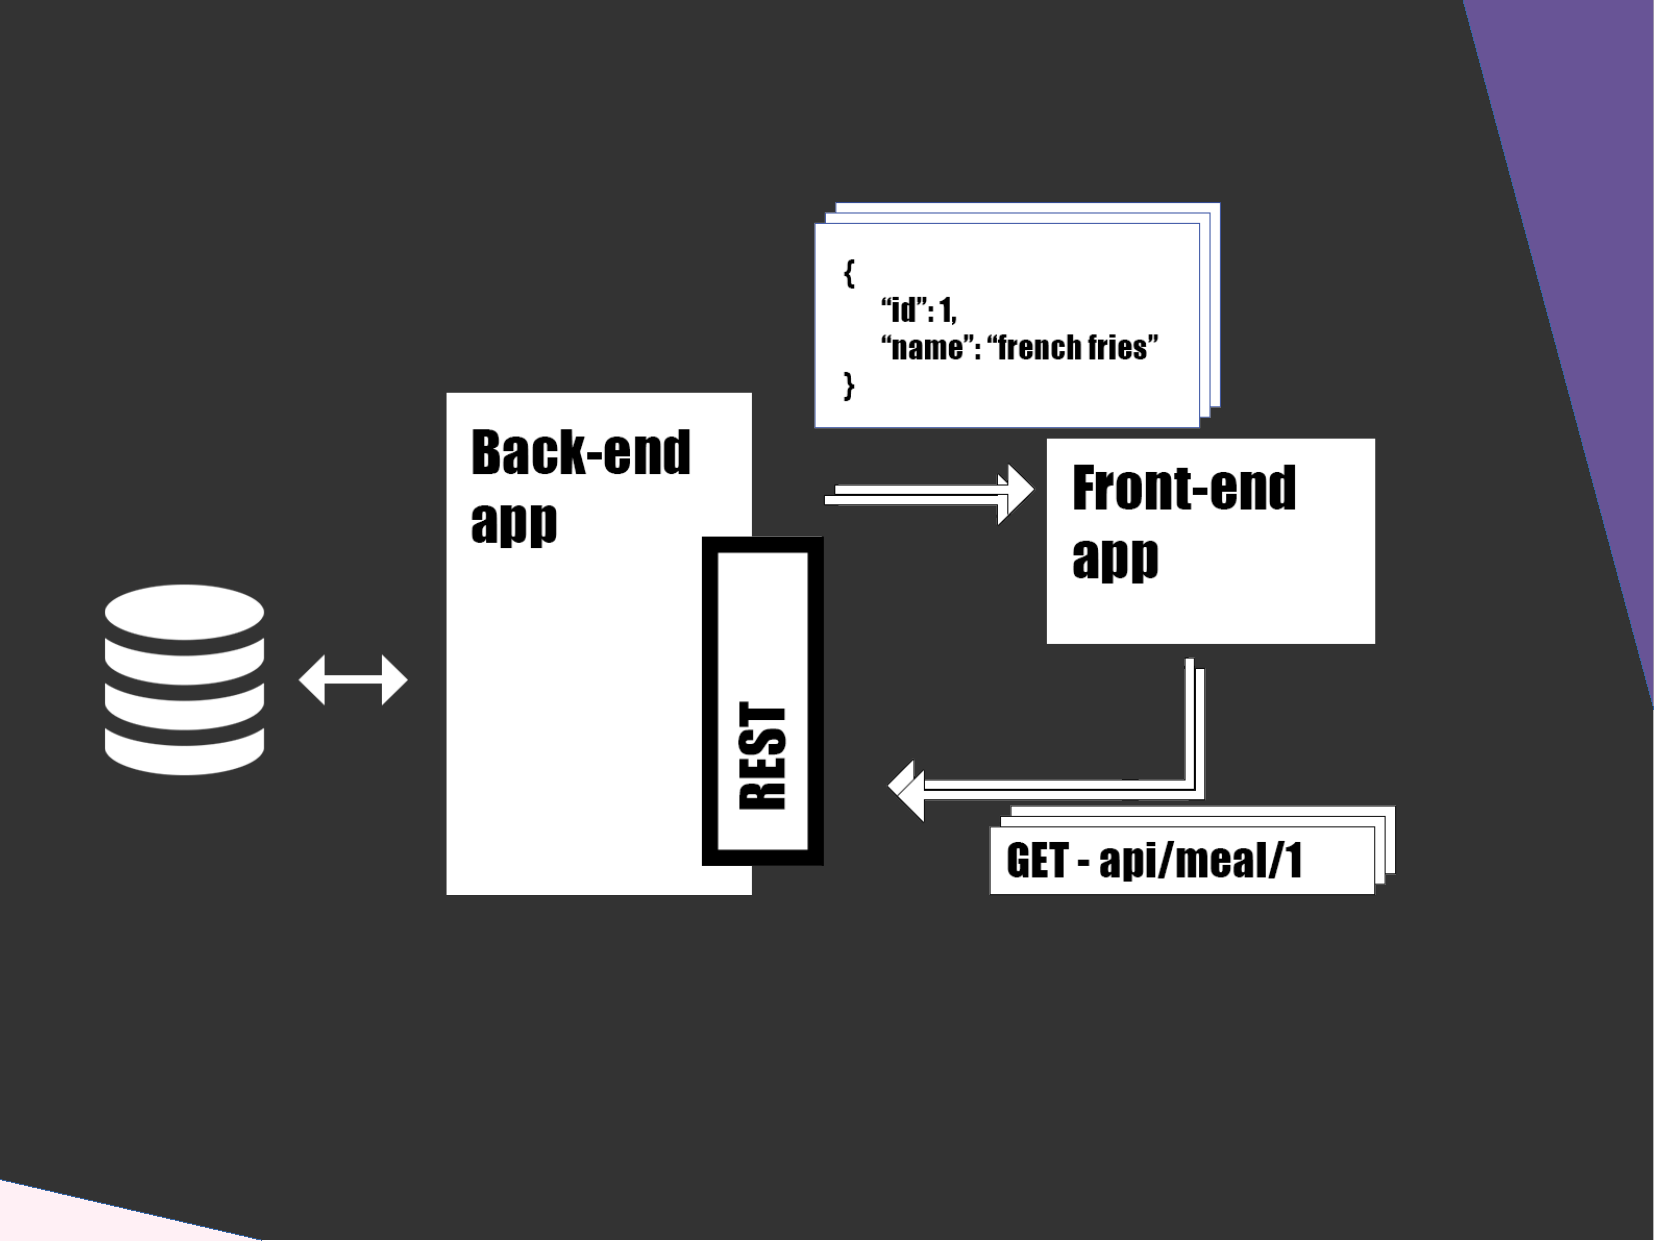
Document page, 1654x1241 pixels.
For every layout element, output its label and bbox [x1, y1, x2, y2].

picture [63, 151, 1591, 1089]
text_box [1463, 0, 1654, 710]
text_box [0, 1179, 266, 1241]
